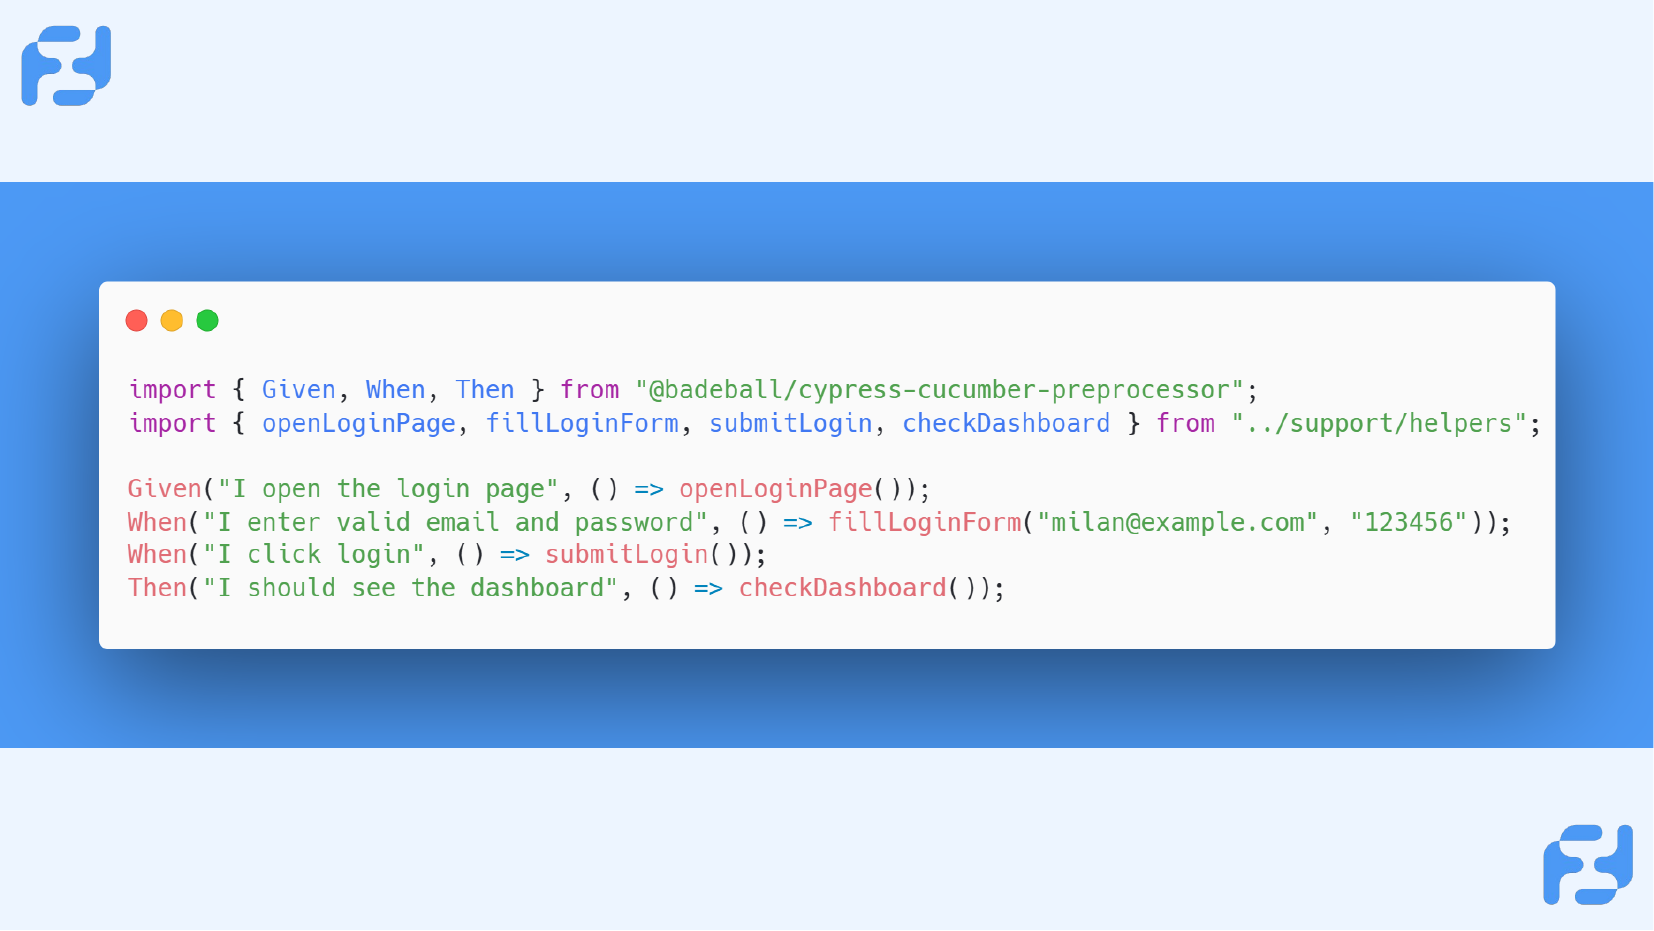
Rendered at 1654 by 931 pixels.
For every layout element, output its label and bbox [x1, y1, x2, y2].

picture [0, 0, 132, 132]
picture [1522, 798, 1654, 931]
picture [0, 182, 1654, 748]
